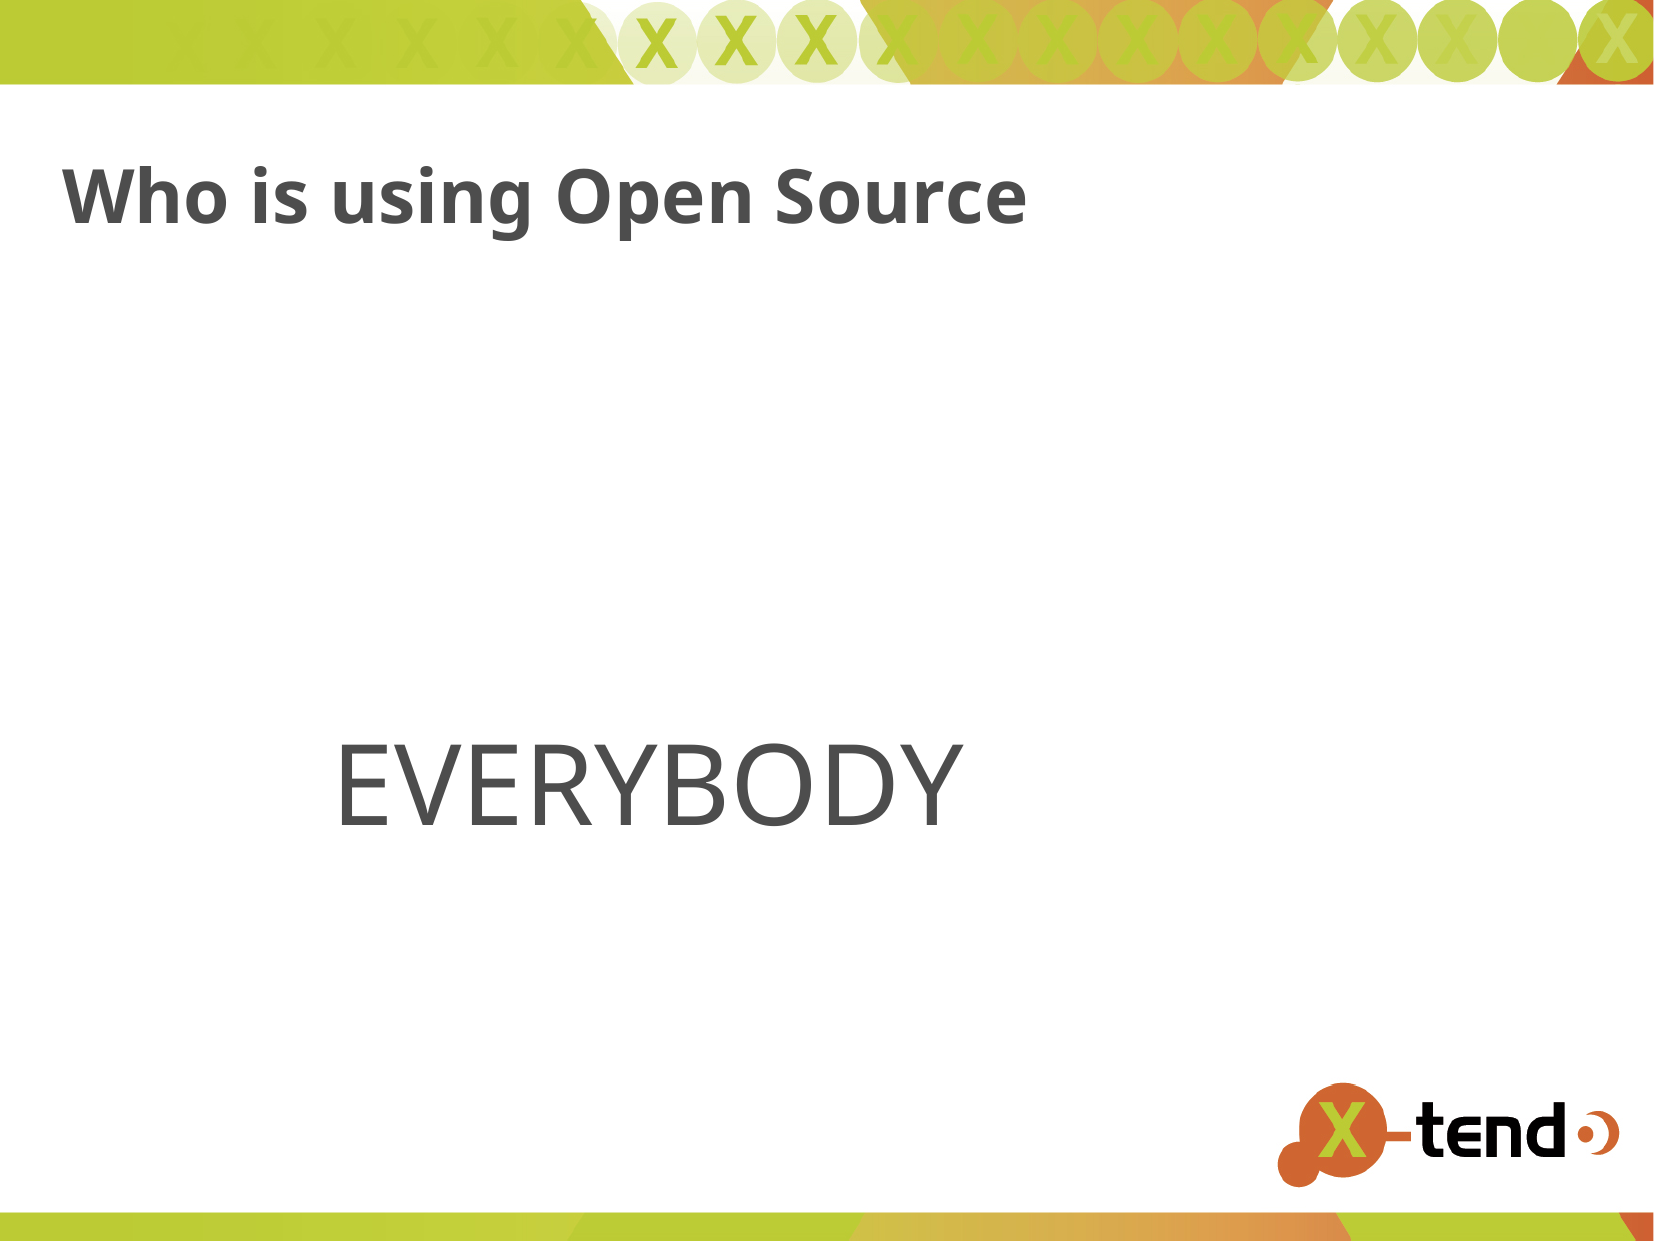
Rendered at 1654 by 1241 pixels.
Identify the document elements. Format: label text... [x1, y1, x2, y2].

picture [0, 0, 1654, 1241]
text_box Who is using Open Source EVERYBODY [47, 135, 1045, 1241]
